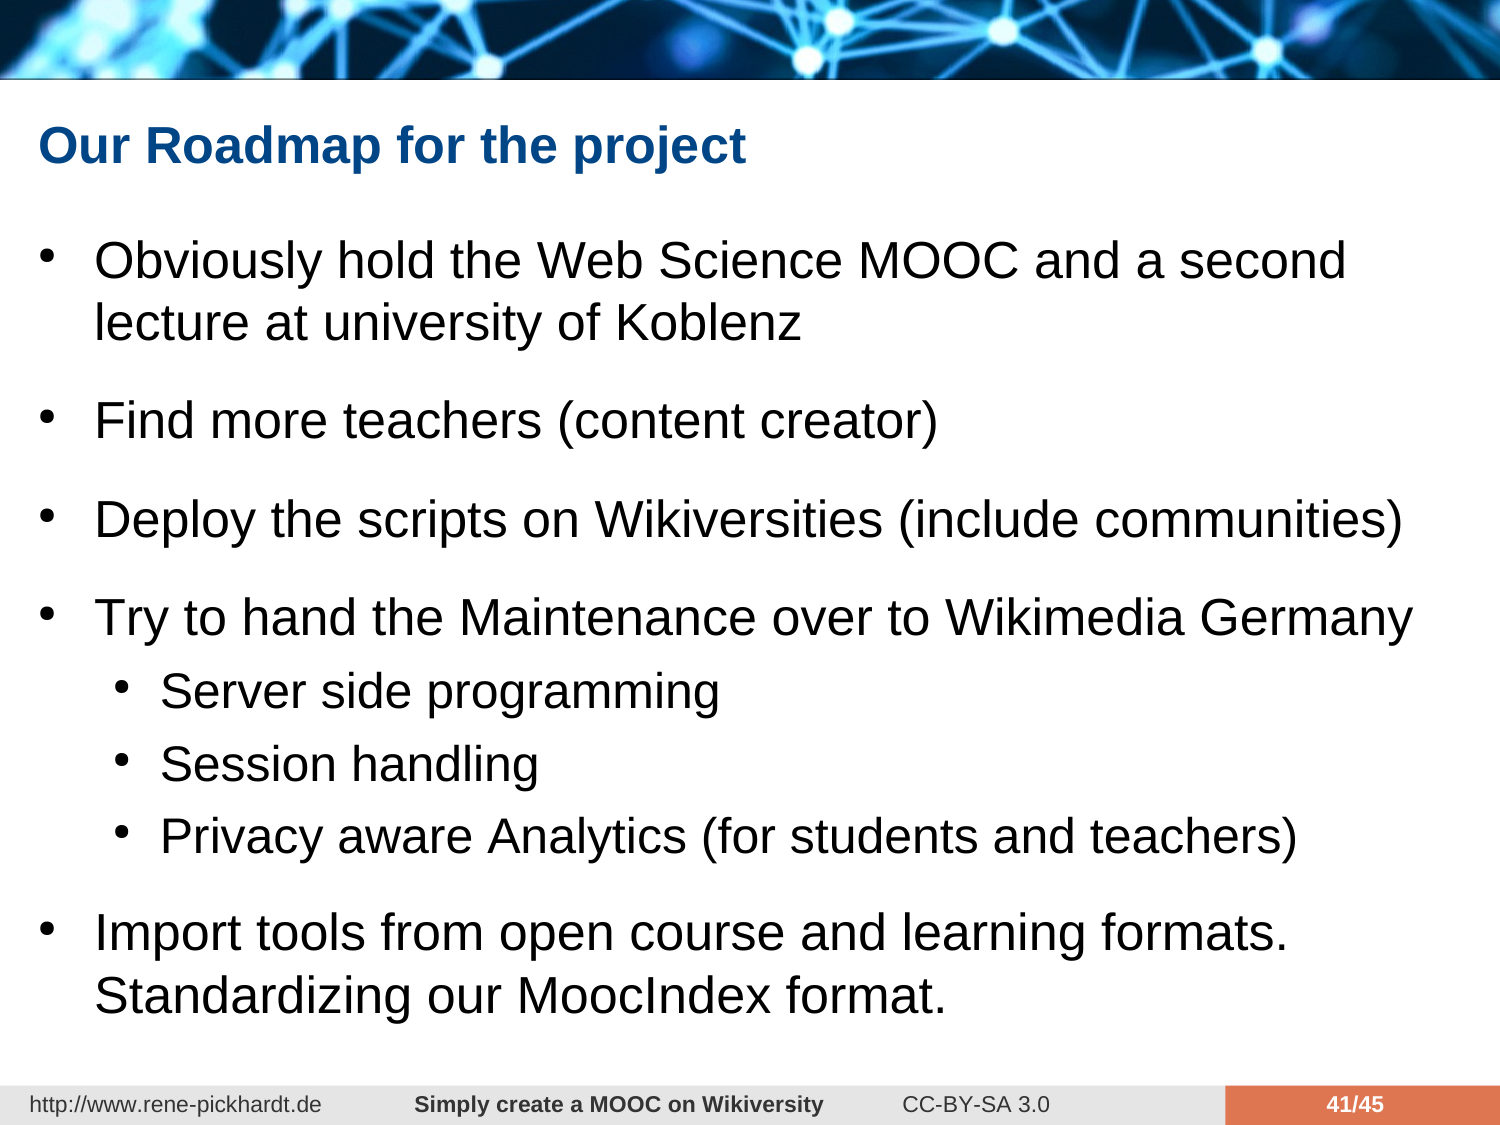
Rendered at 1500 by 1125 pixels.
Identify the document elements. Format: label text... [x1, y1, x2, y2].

list Obviously hold the Web Science MOOC and a second lecture at university of Koblenz Find more teachers (content creator) Deploy the scripts on Wikiversities (include communities) Try to hand the Maintenance over to Wikimedia Germany Server side programming Session handling Privacy aware Analytics (for students and teachers) Import tools from open course and learning formats. Standardizing our MoocIndex format. [23, 218, 1483, 1055]
picture [0, 0, 1500, 80]
title Our Roadmap for the project [23, 112, 1500, 187]
